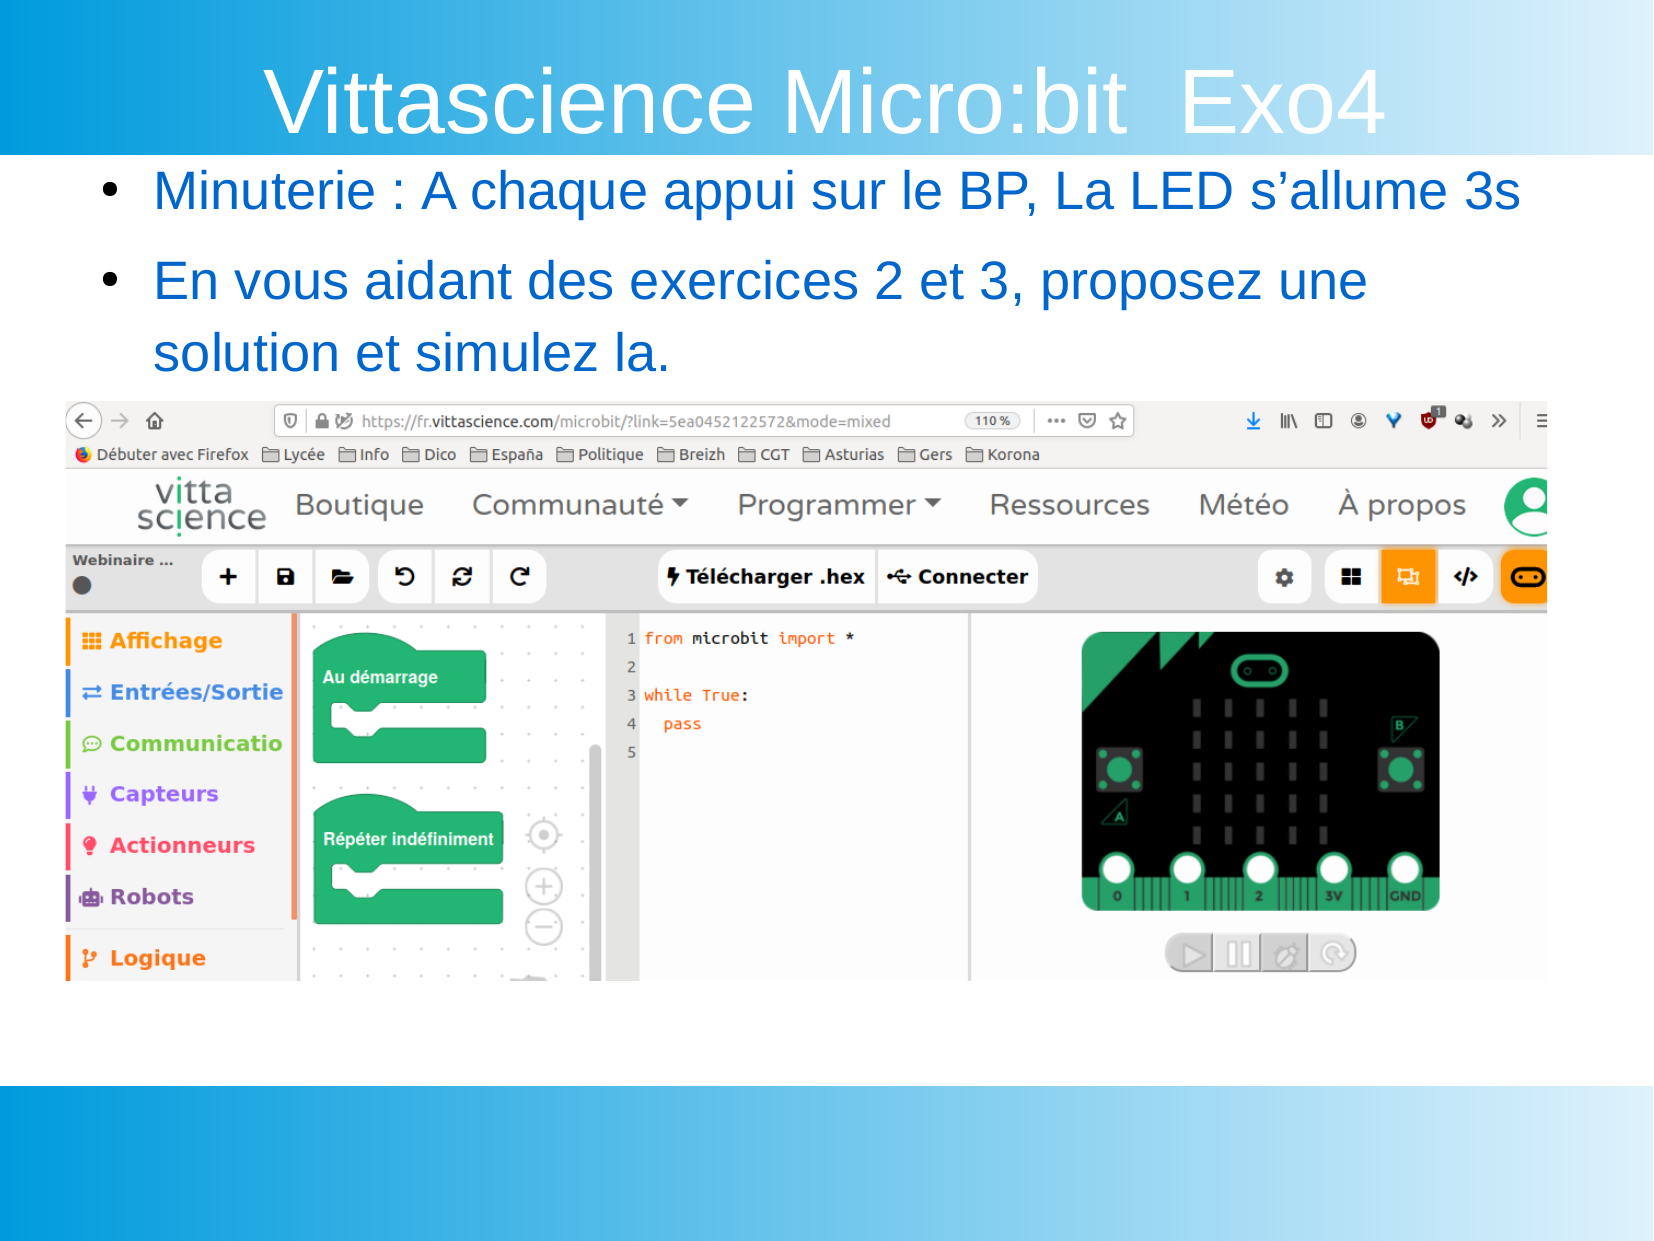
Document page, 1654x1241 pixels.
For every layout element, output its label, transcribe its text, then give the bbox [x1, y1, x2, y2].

picture [65, 401, 1548, 981]
title Vittascience Micro:bit Exo4 [82, 49, 1571, 155]
list Minuterie : A chaque appui sur le BP, La LED s’allume 3s En vous aidant des exercices 2 et 3, proposez une solution et simulez la. [82, 160, 1571, 414]
